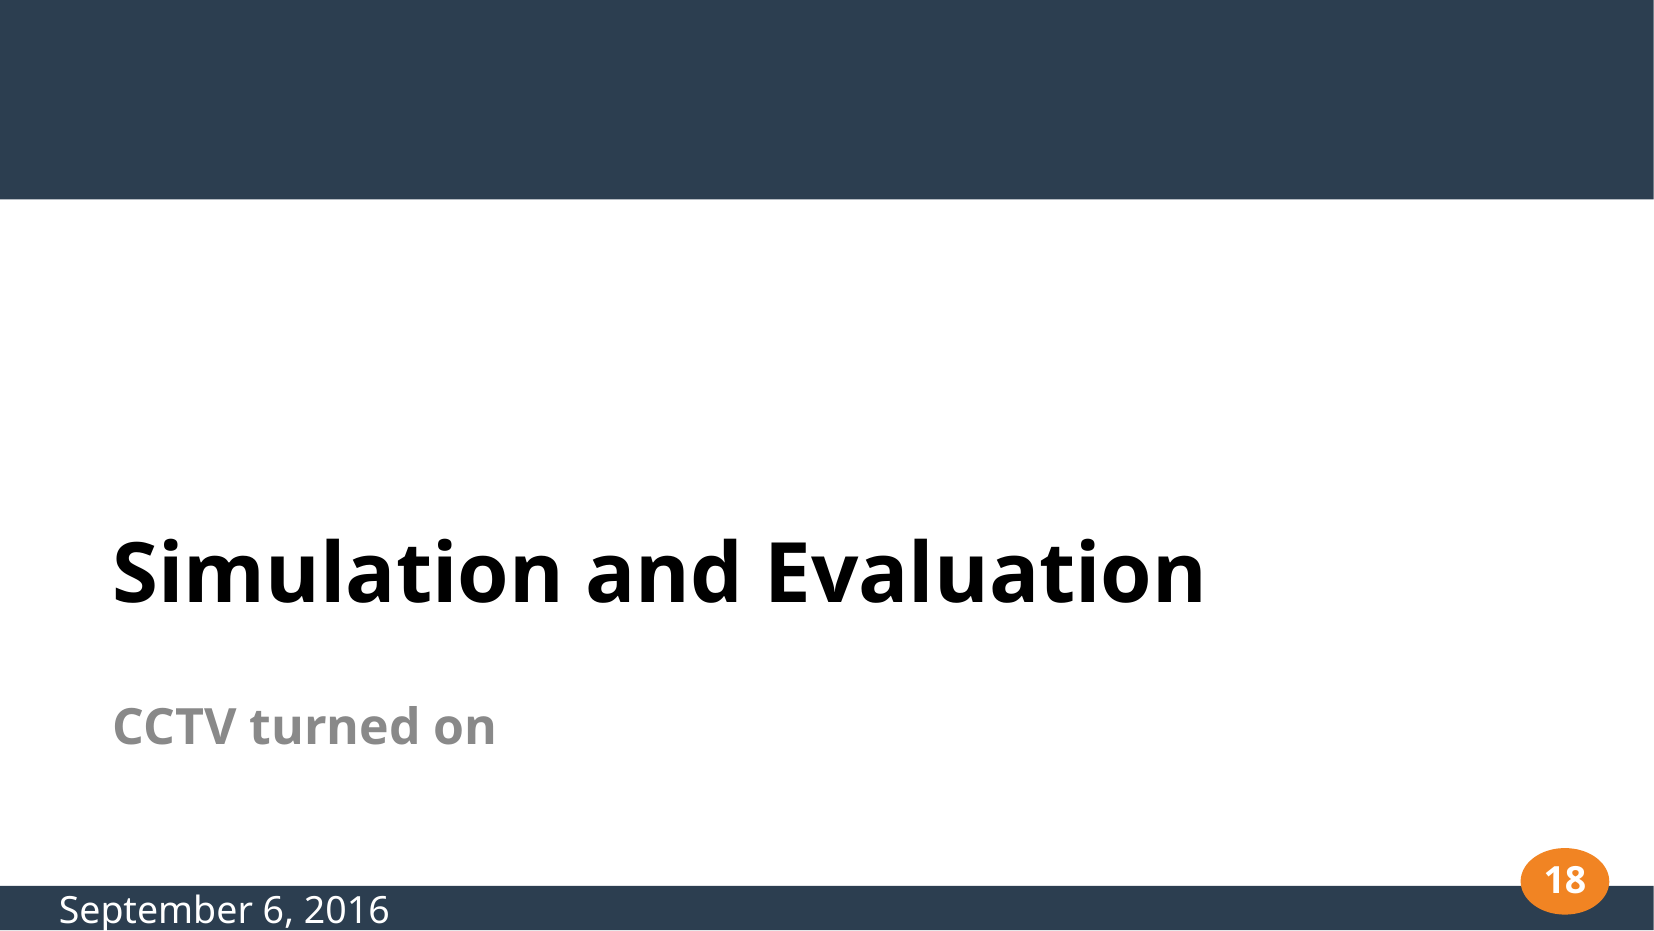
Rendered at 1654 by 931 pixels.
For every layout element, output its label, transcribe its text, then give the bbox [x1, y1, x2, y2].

text_box 21 [1505, 837, 1625, 926]
list CCTV turned on [112, 622, 1540, 827]
text_box September 6, 2016 [59, 885, 532, 931]
title Simulation and Evaluation [112, 232, 1540, 619]
